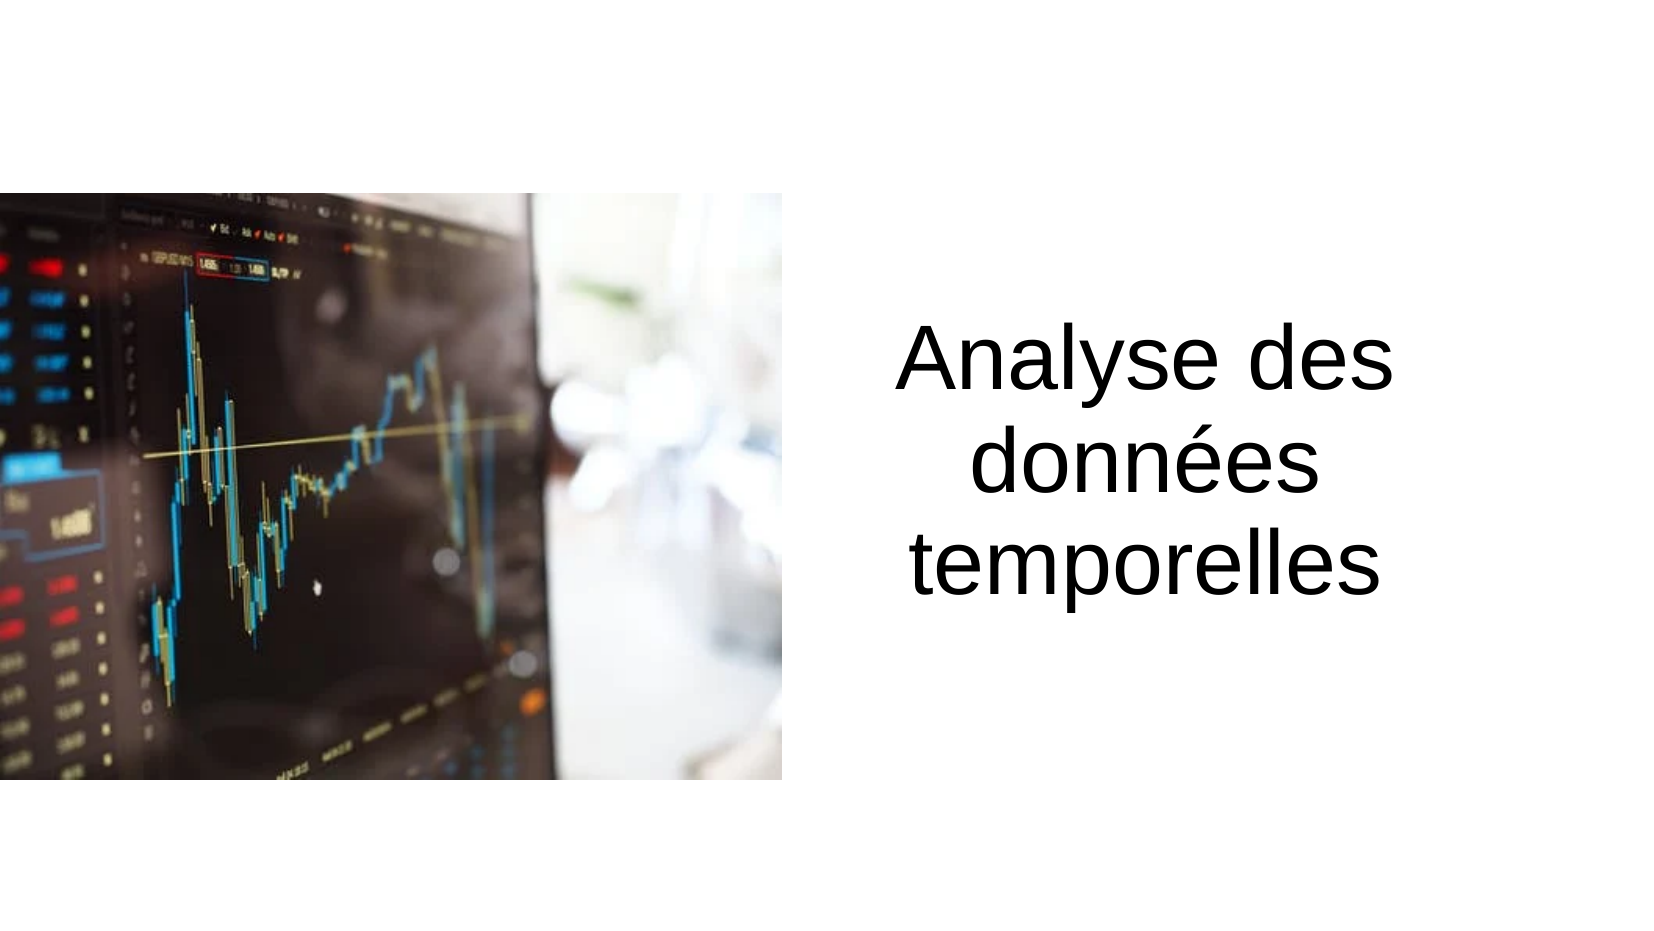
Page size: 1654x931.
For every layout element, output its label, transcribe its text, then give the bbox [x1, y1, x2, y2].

title Analyse des données temporelles [826, 306, 1465, 615]
picture [0, 193, 782, 780]
